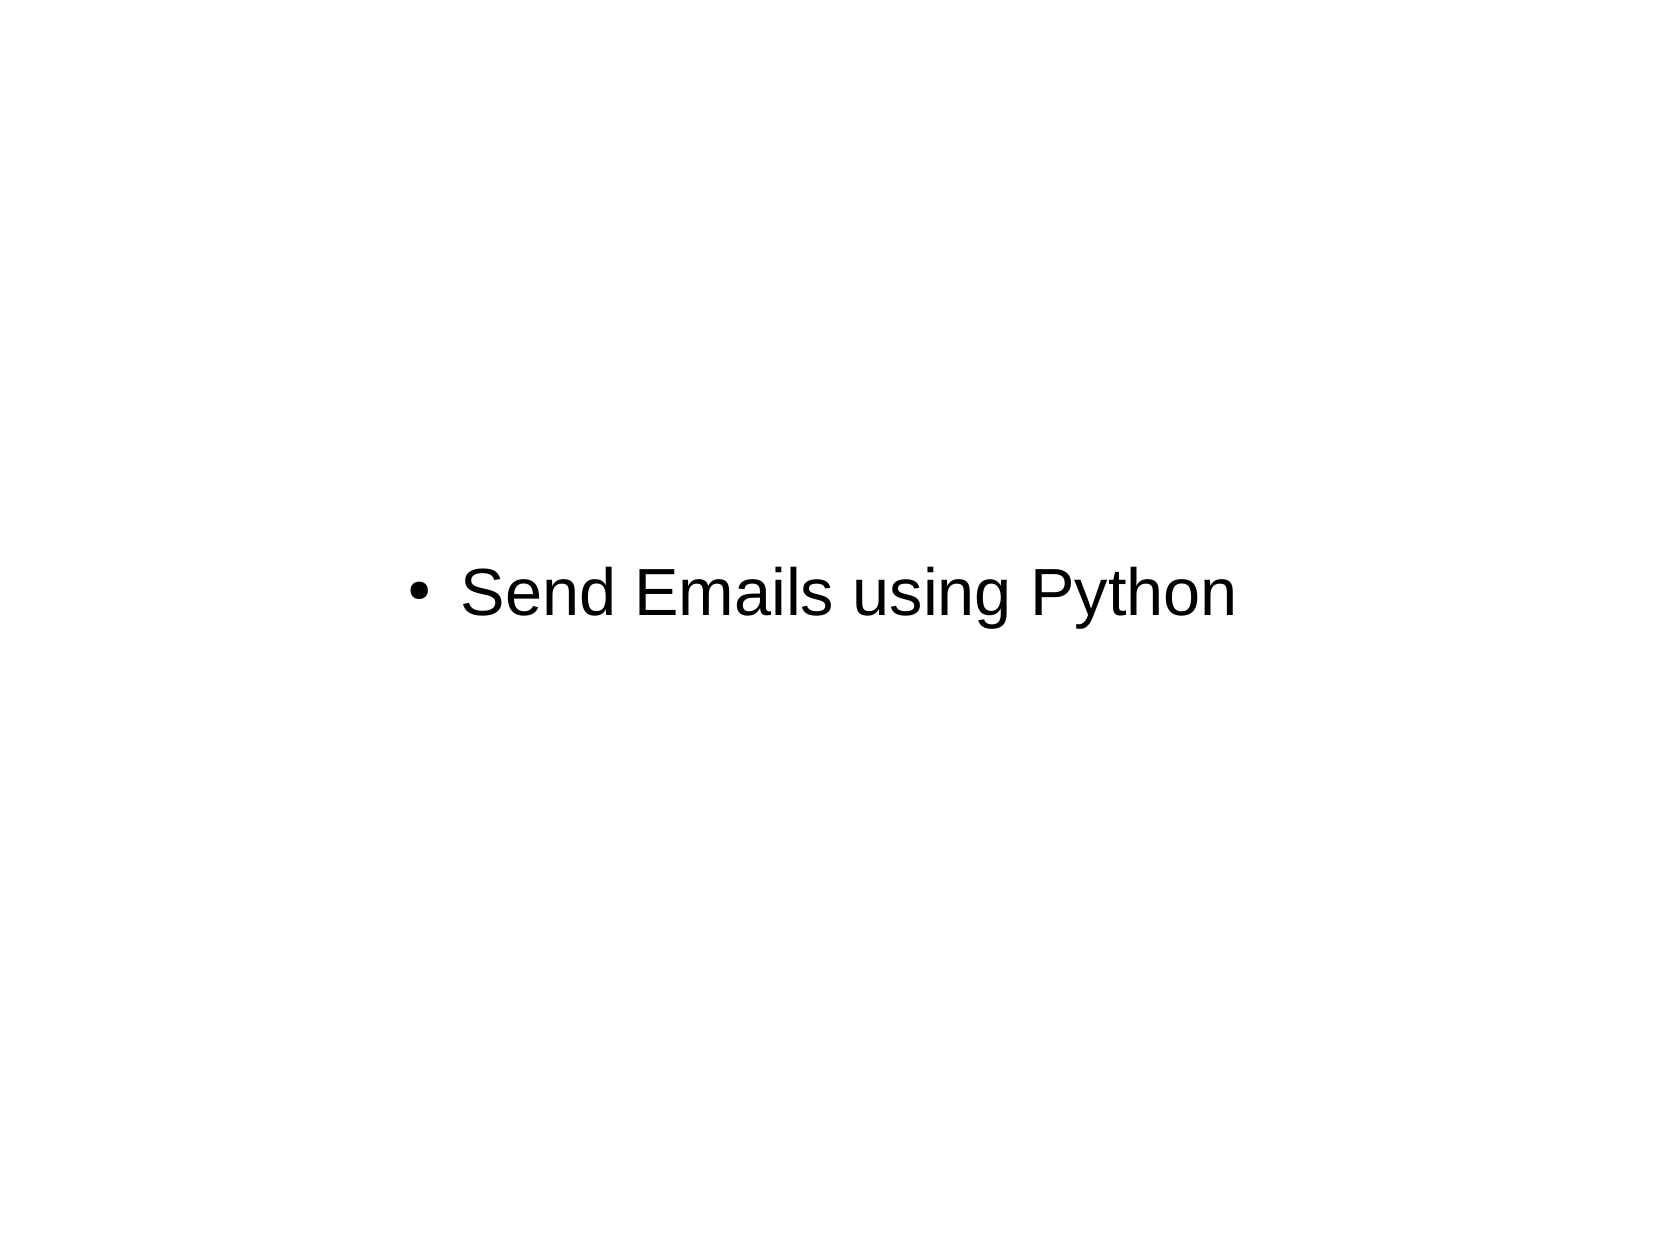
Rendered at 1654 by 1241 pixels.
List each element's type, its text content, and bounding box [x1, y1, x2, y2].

list Send Emails using Python [389, 555, 1312, 643]
